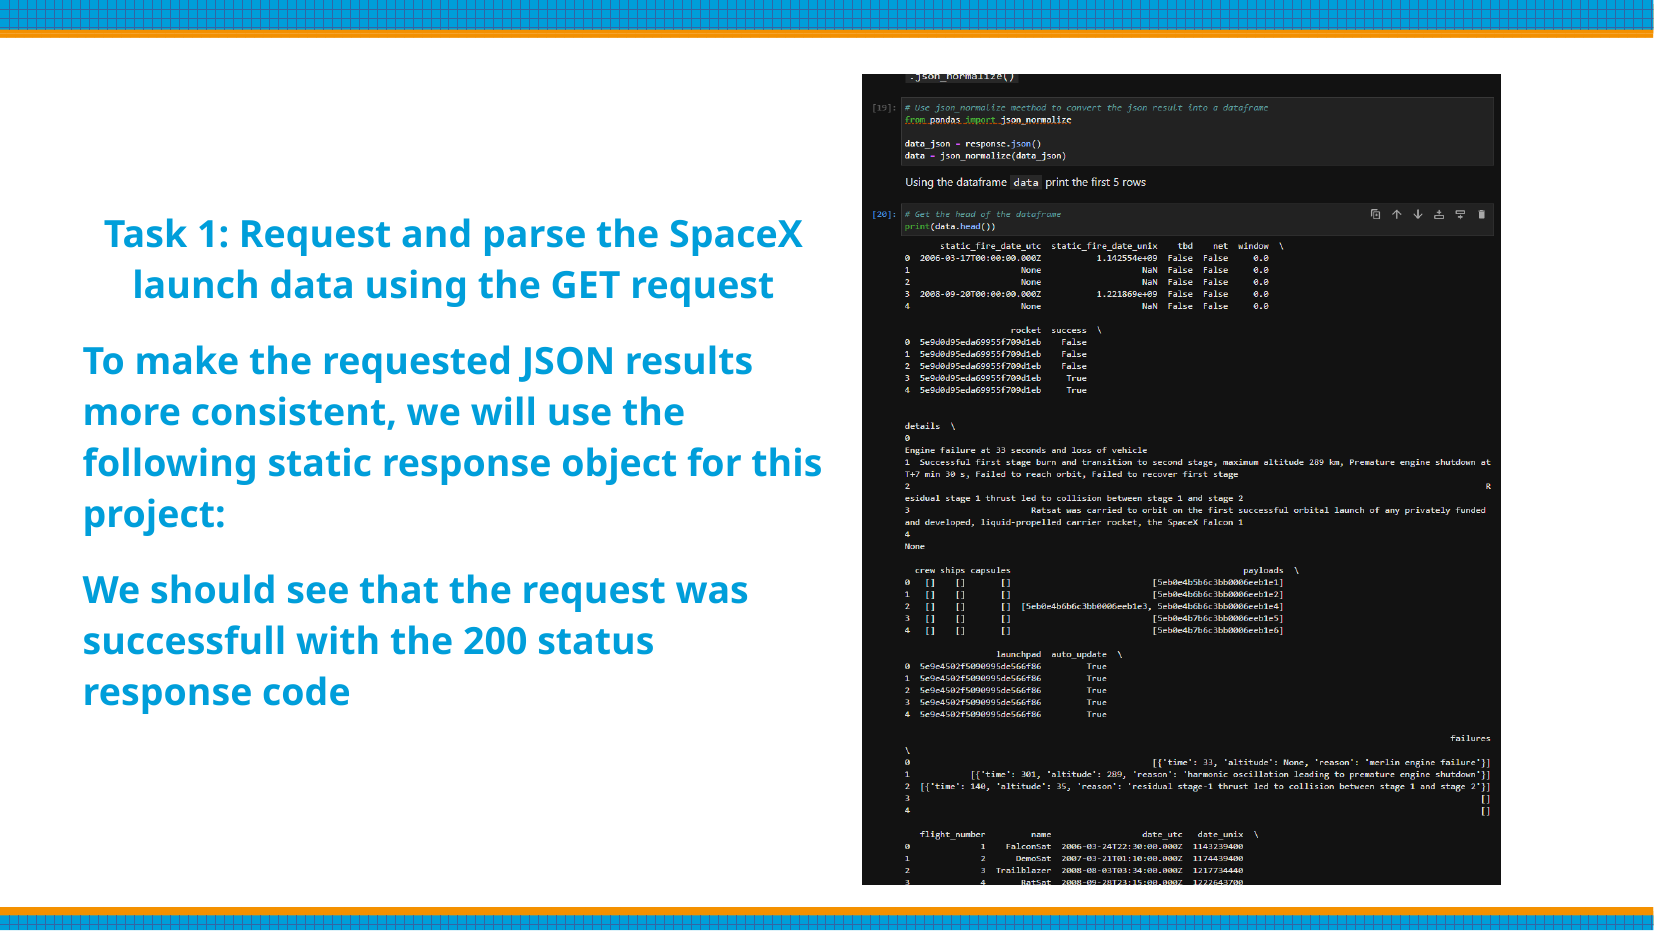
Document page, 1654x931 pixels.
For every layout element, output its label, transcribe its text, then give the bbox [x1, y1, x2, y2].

picture [862, 74, 1501, 885]
subtitle Task 1: Request and parse the SpaceX launch data using the GET request To make the requested JSON results more consistent, we will use the following static response object for this project: We should see that the request was successfull with the 200 status response code [82, 40, 826, 884]
